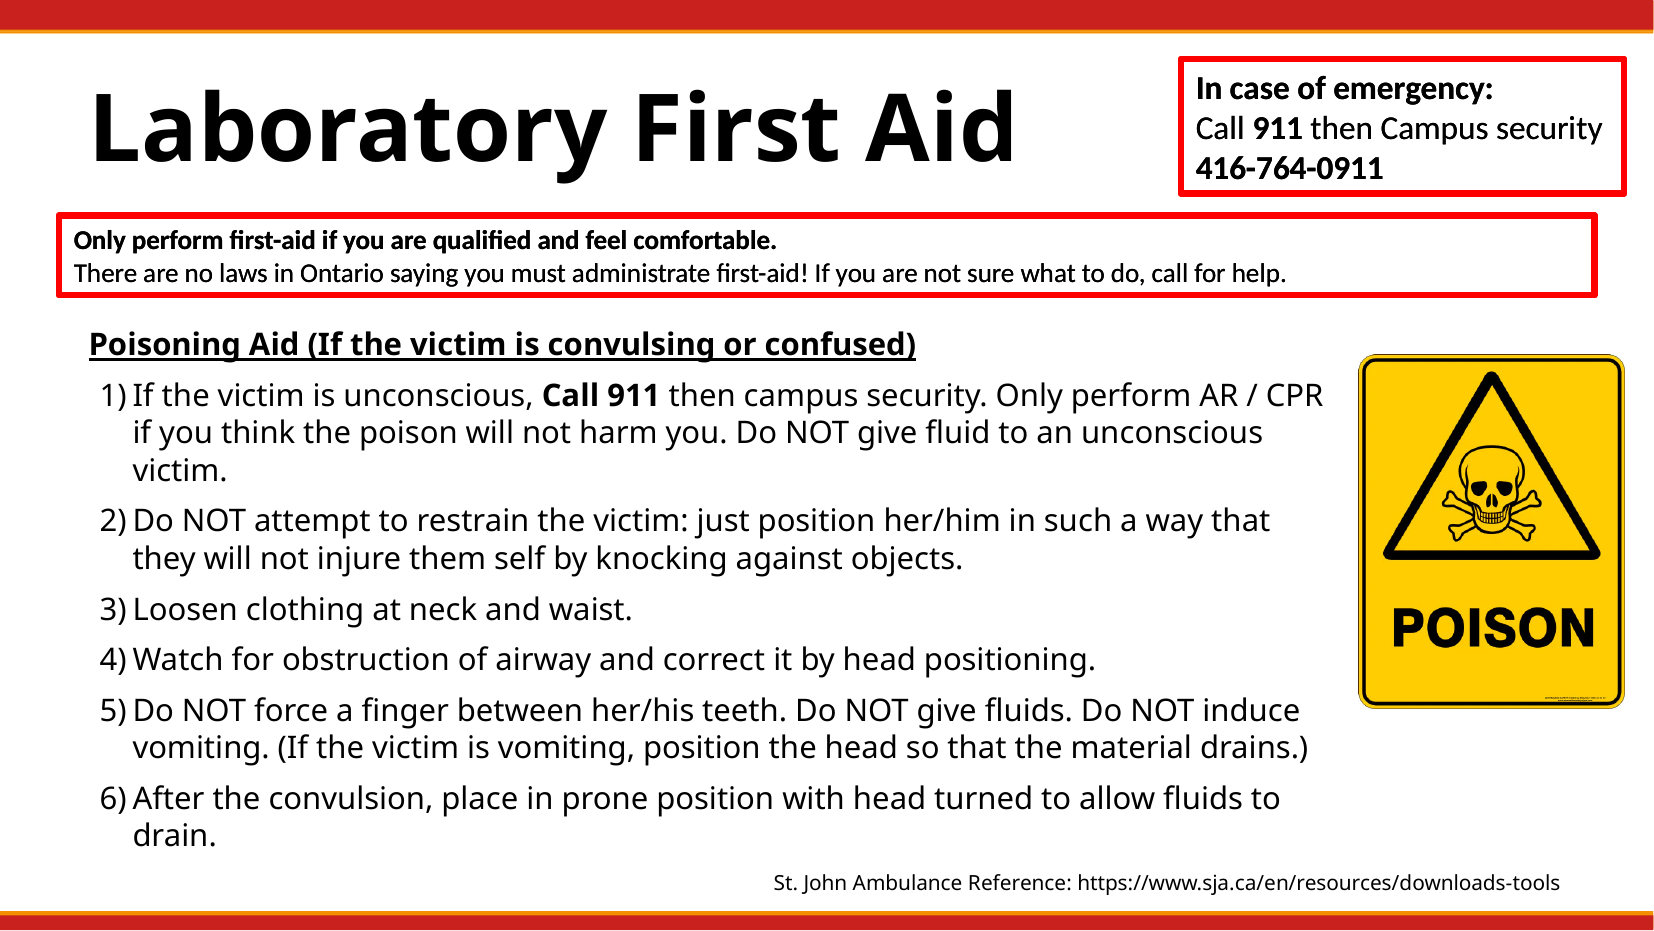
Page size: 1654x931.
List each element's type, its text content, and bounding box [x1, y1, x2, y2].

text_box In case of emergency: Call 911 then Campus security 416-764-0911 [1181, 58, 1625, 194]
title Laboratory First Aid [88, 44, 1565, 207]
picture [1358, 354, 1625, 709]
list Poisoning Aid (If the victim is convulsing or confused) If the victim is unconscious, Call 911 then campus security. Only perform AR / CPR if you think the poison will not harm you. Do NOT give fluid to an unconscious victim. Do NOT attempt to restrain the victim: just position her/him in such a way that they will not injure them self by knocking against objects. Loosen clothing at neck and waist. Watch for obstruction of airway and correct it by head positioning. Do NOT force a finger between her/his teeth. Do NOT give fluids. Do NOT induce vomiting. (If the victim is vomiting, position the head so that the material drains.) After the convulsion, place in prone position with head turned to allow fluids to drain. [88, 324, 1329, 857]
text_box Only perform first-aid if you are qualified and feel comfortable. There are no laws in Ontario saying you must administrate first-aid! If you are not sure what to do, call for help. [59, 215, 1595, 296]
text_box St. John Ambulance Reference: https://www.sja.ca/en/resources/downloads-tools [767, 864, 1625, 901]
